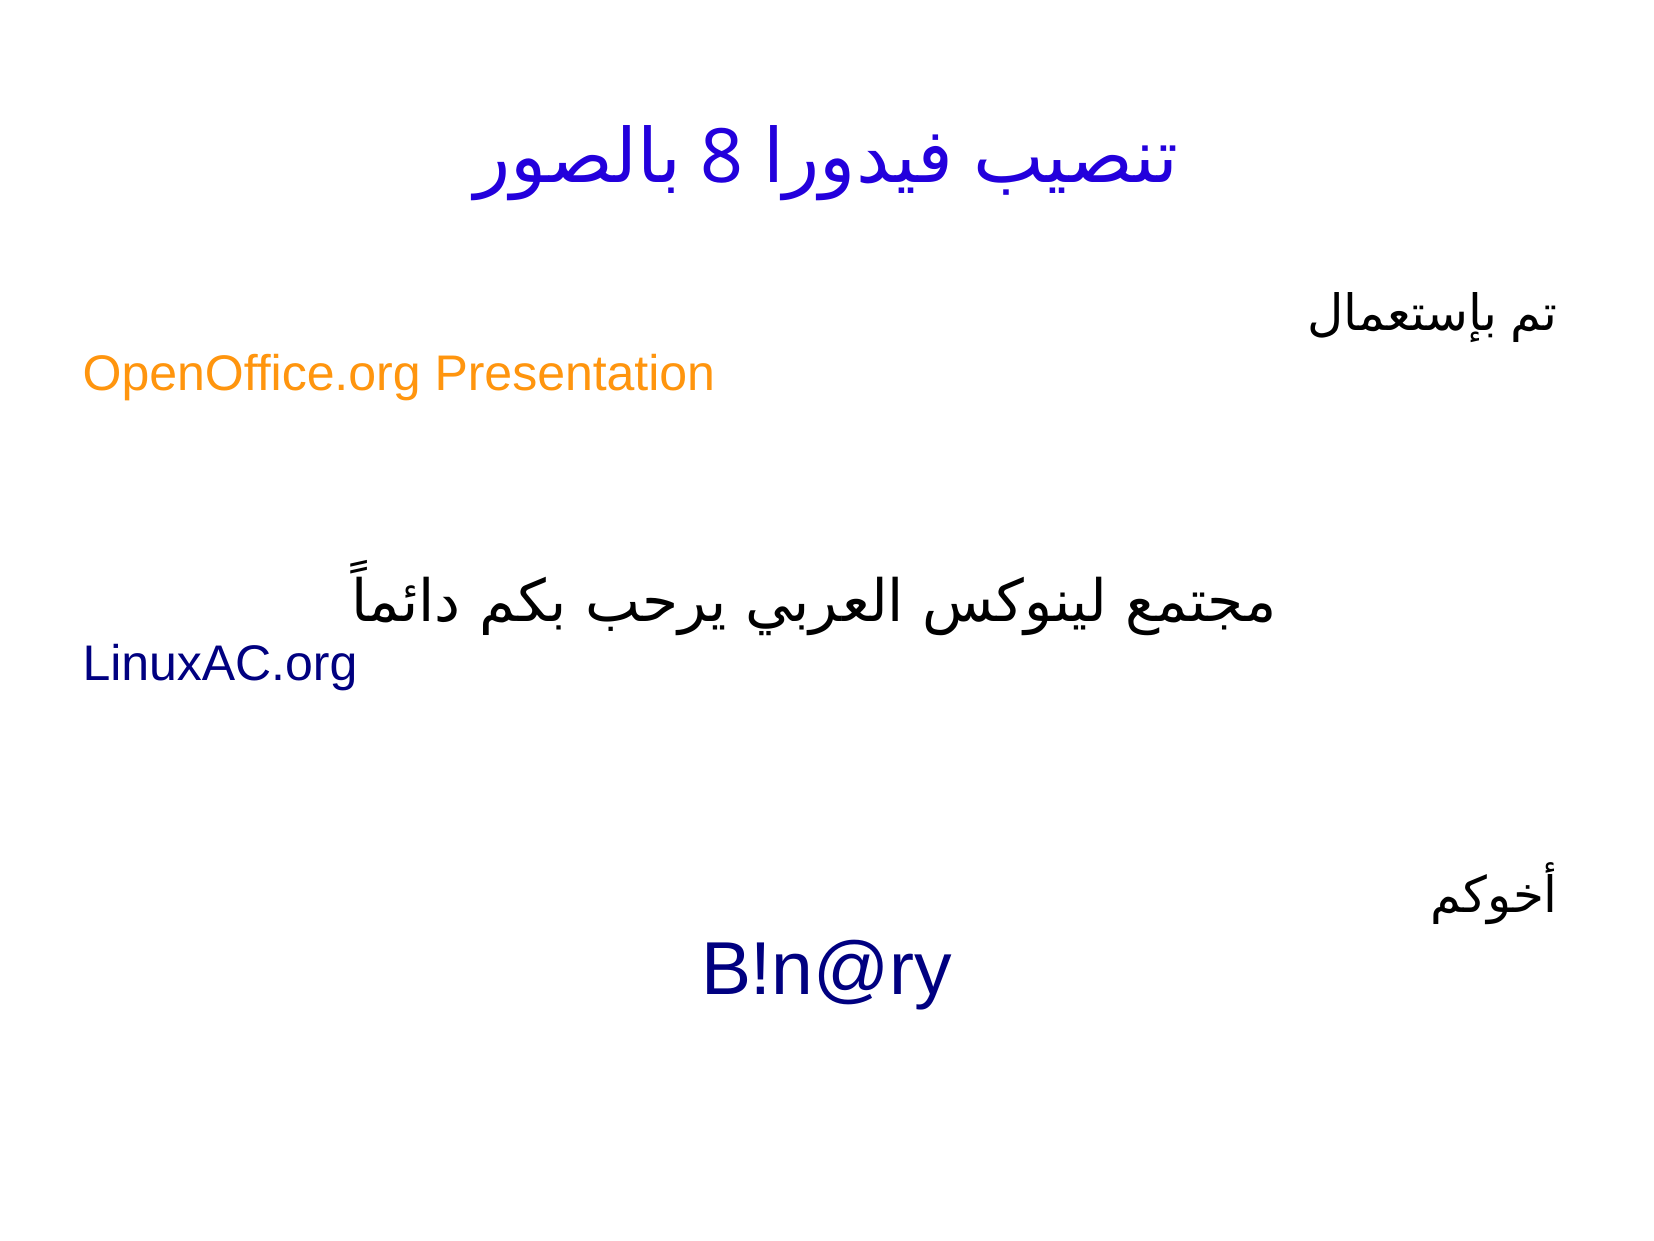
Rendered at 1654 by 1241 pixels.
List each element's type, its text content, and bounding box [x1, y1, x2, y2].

subtitle تم بإستعمال OpenOffice.org Presentation مجتمع لينوكس العربي يرحب بكم دائماً LinuxAC.org أخوكم B!n@ry [82, 286, 1571, 1113]
title تنصيب فيدورا 8 بالصور [82, 49, 1571, 257]
